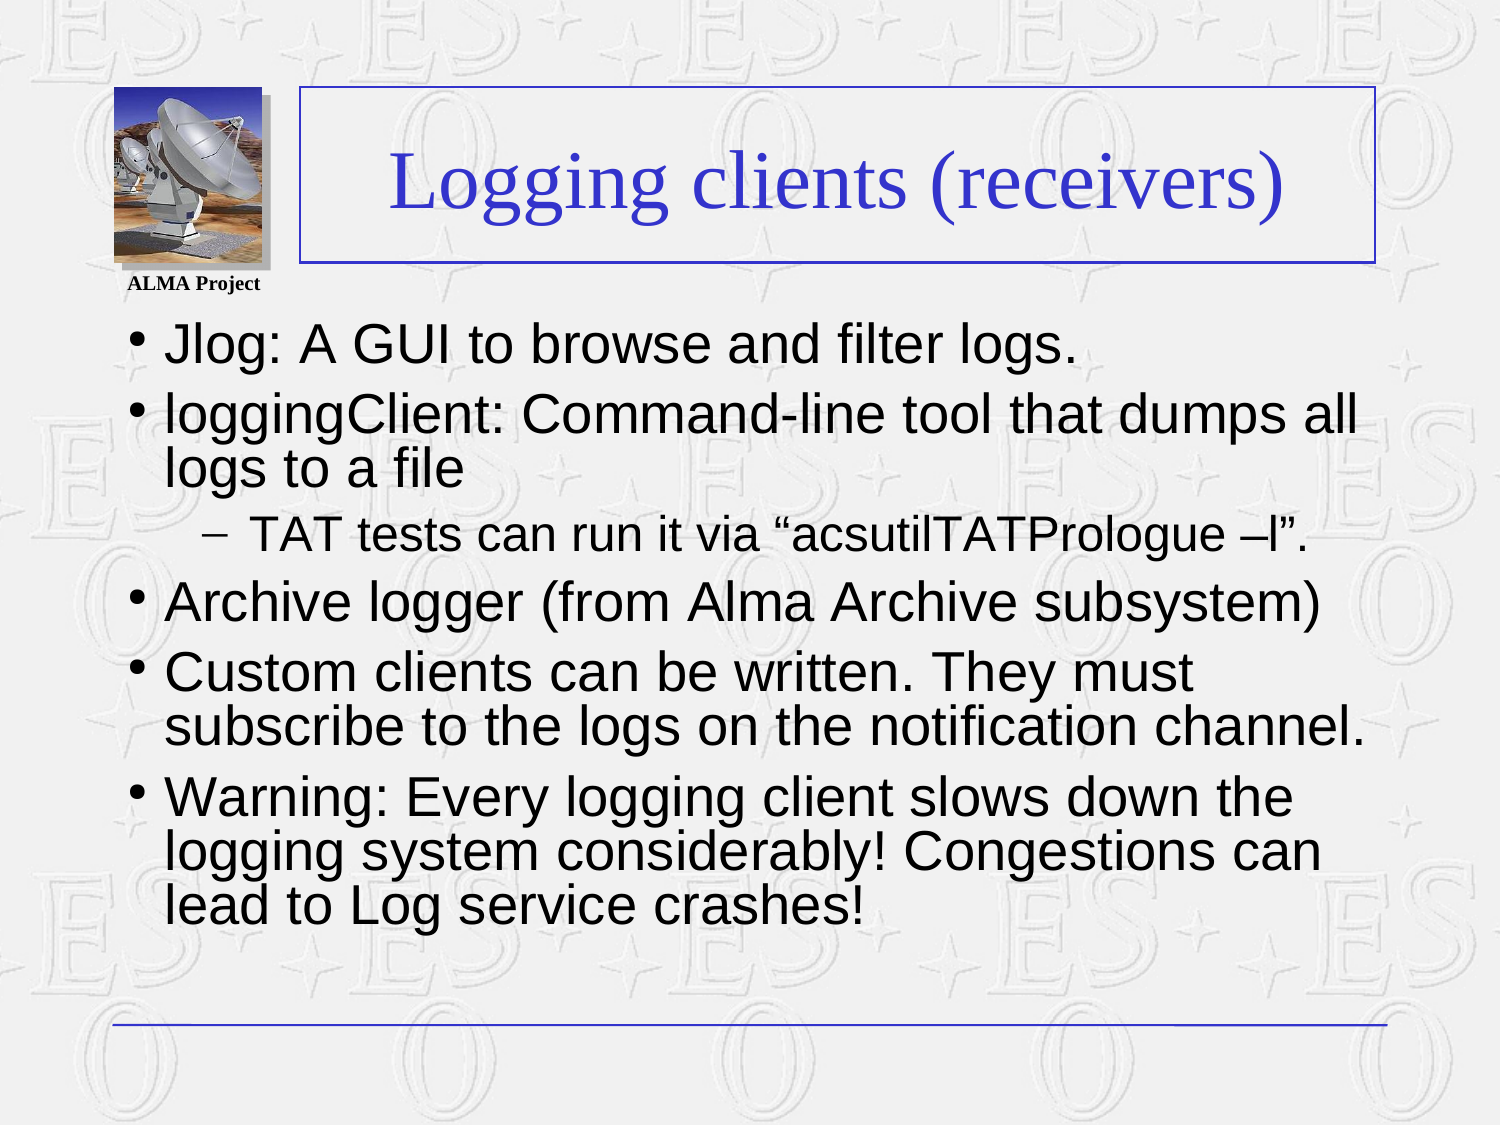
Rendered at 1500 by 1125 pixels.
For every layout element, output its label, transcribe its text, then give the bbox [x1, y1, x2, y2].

list Jlog: A GUI to browse and filter logs. loggingClient: Command-line tool that dumps all logs to a file TAT tests can run it via “acsutilTATPrologue –l”. Archive logger (from Alma Archive subsystem) Custom clients can be written. They must subscribe to the logs on the notification channel. Warning: Every logging client slows down the logging system considerably! Congestions can lead to Log service crashes! [112, 312, 1388, 1000]
title Logging clients (receivers) [299, 87, 1375, 263]
picture [0, 0, 1500, 1125]
